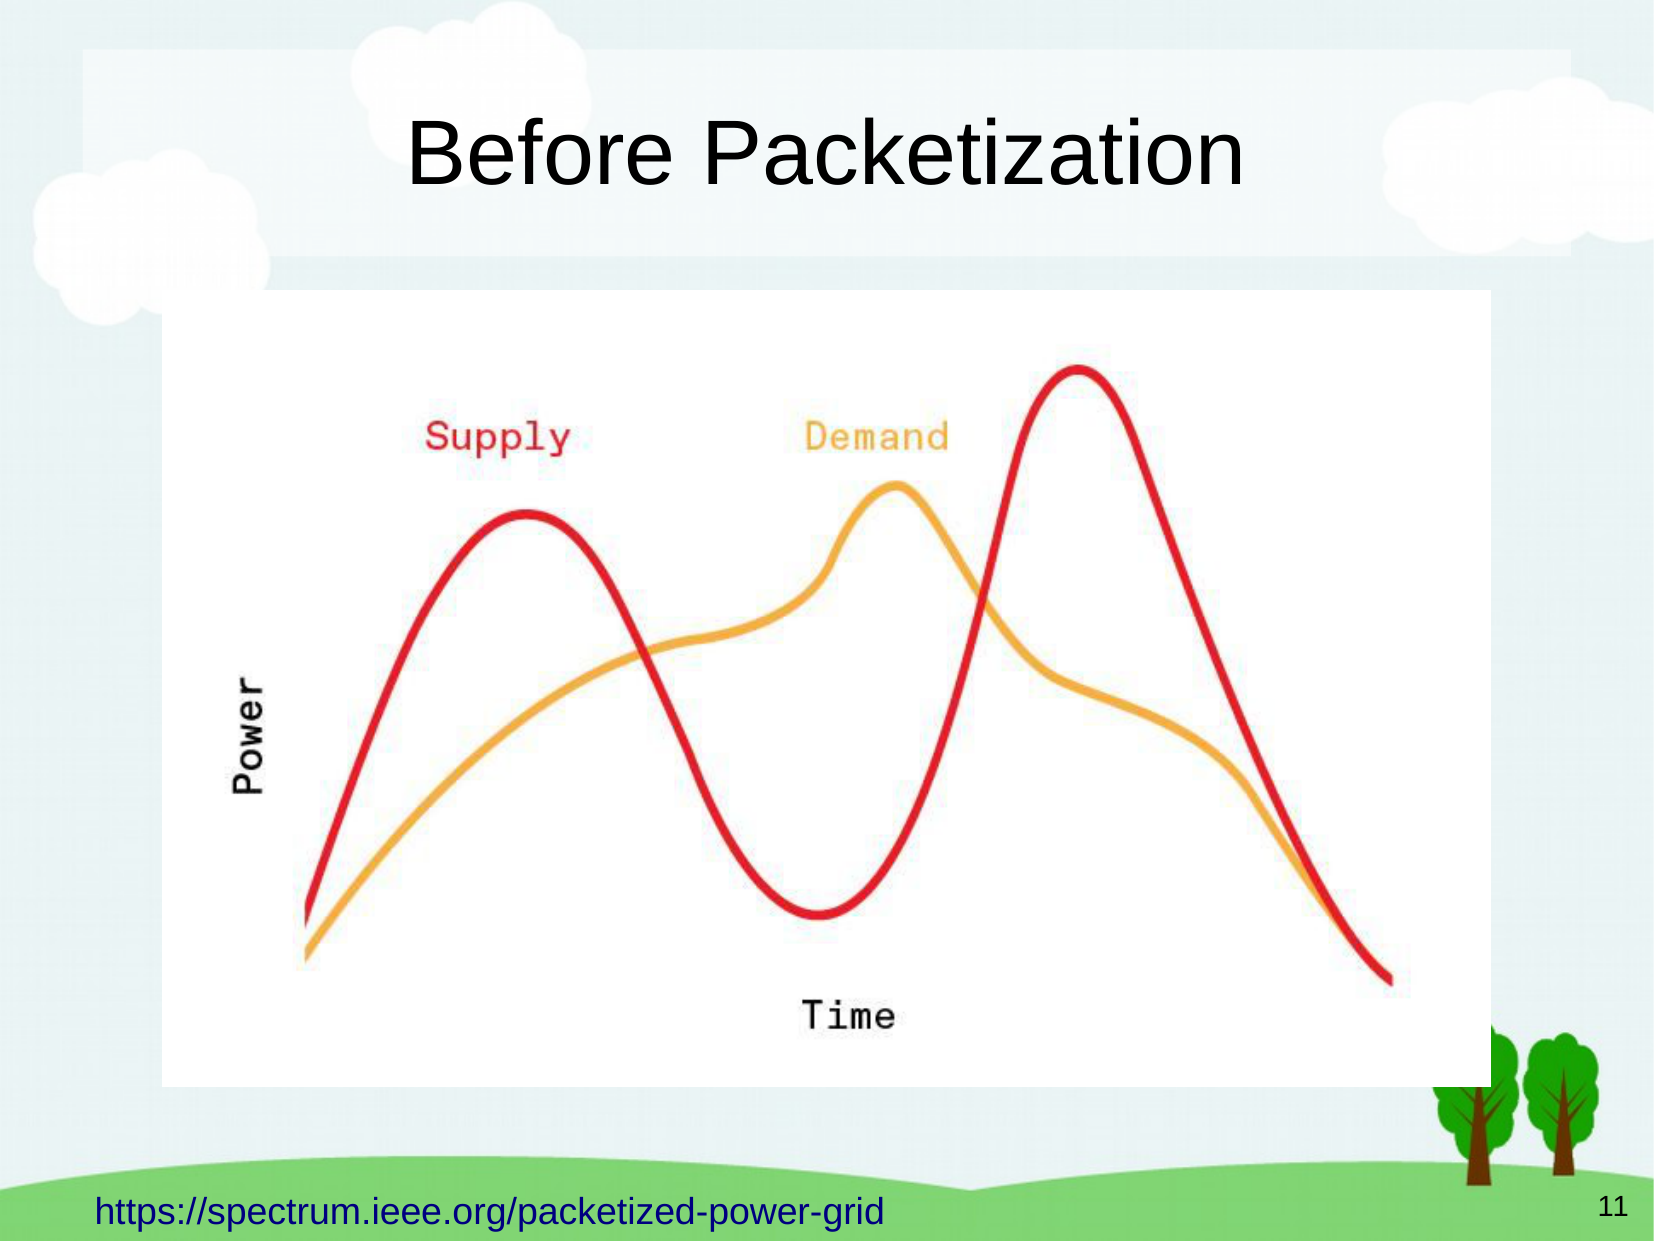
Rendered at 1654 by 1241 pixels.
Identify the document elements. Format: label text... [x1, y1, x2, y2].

title Before Packetization [82, 49, 1571, 257]
picture [0, 0, 1654, 1241]
text_box https://spectrum.ieee.org/packetized-power-grid [79, 1183, 901, 1241]
